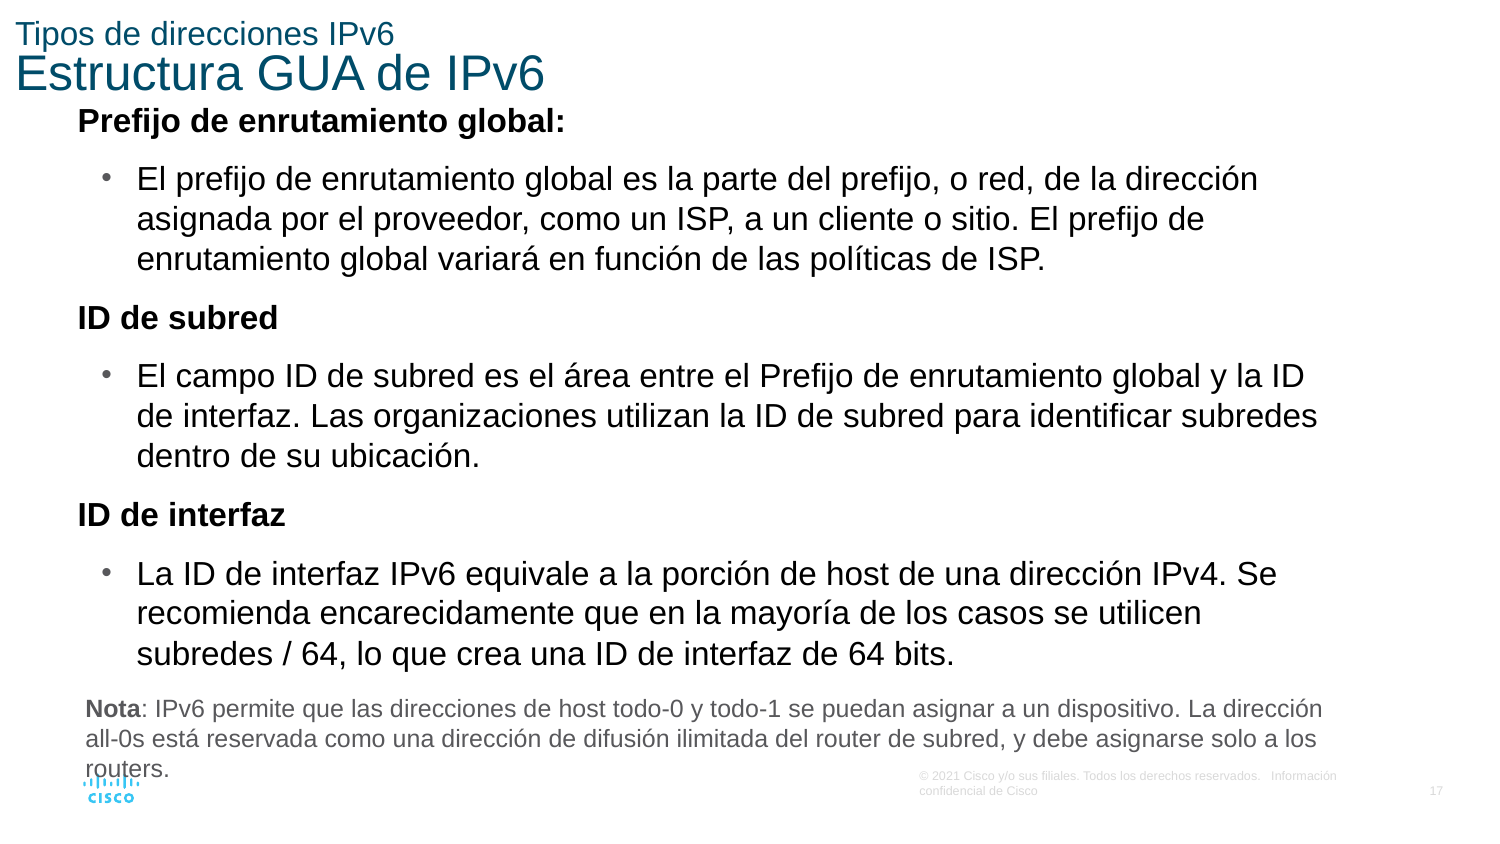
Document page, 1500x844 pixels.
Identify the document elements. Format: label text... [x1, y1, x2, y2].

title Tipos de direcciones IPv6 Estructura GUA de IPv6 [0, 0, 1369, 121]
text_box Nota: IPv6 permite que las direcciones de host todo-0 y todo-1 se puedan asignar a un dispositivo. La dirección all-0s está reservada como una dirección de difusión ilimitada del router de subred, y debe asignarse solo a los routers. [70, 685, 1353, 791]
list Prefijo de enrutamiento global: El prefijo de enrutamiento global es la parte del prefijo, o red, de la dirección asignada por el proveedor, como un ISP, a un cliente o sitio. El prefijo de enrutamiento global variará en función de las políticas de ISP. ID de subred El campo ID de subred es el área entre el Prefijo de enrutamiento global y la ID de interfaz. Las organizaciones utilizan la ID de subred para identificar subredes dentro de su ubicación. ID de interfaz La ID de interfaz IPv6 equivale a la porción de host de una dirección IPv4. Se recomienda encarecidamente que en la mayoría de los casos se utilicen subredes / 64, lo que crea una ID de interfaz de 64 bits. [62, 91, 1361, 595]
